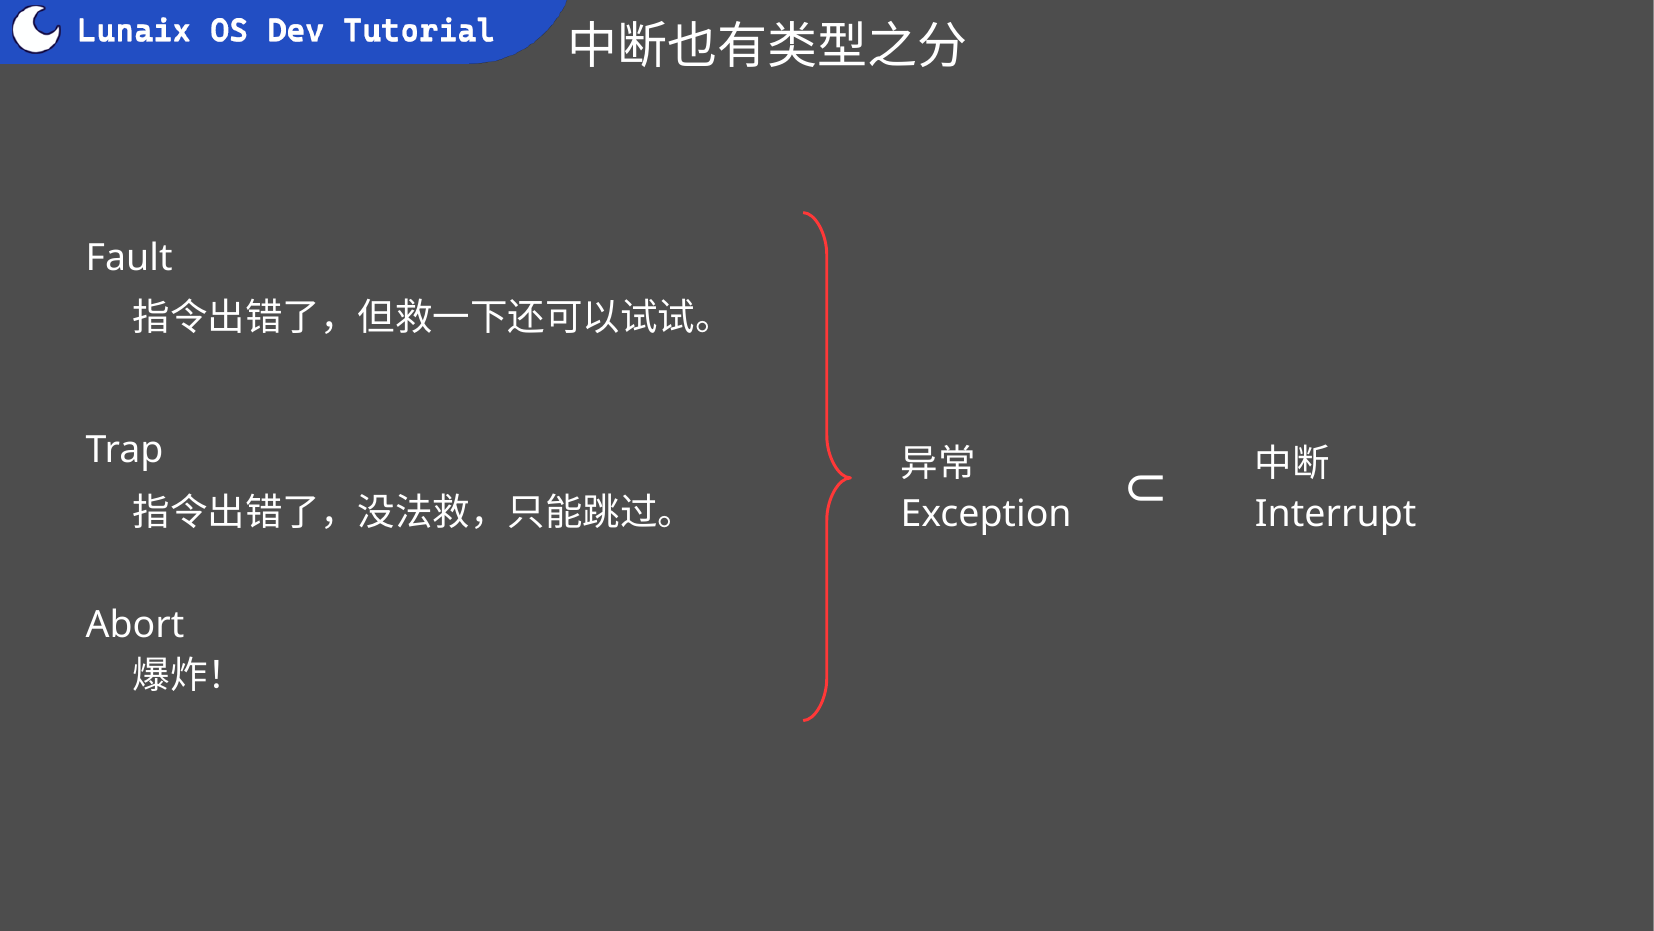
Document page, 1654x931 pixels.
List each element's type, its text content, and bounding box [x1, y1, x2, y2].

picture [0, 0, 1654, 931]
text_box 指令出错了，但救一下还可以试试。 [118, 279, 756, 349]
text_box Abort [70, 590, 213, 648]
text_box 异常 Exception [885, 425, 1146, 537]
text_box 指令出错了，没法救，只能跳过。 [118, 474, 768, 544]
title 中断也有类型之分 [566, 0, 1654, 83]
text_box 爆炸！ [118, 637, 768, 707]
text_box ⊂ [1086, 438, 1205, 532]
text_box Fault [70, 222, 213, 280]
text_box 中断 Interrupt [1240, 425, 1501, 537]
text_box Trap [70, 415, 213, 473]
